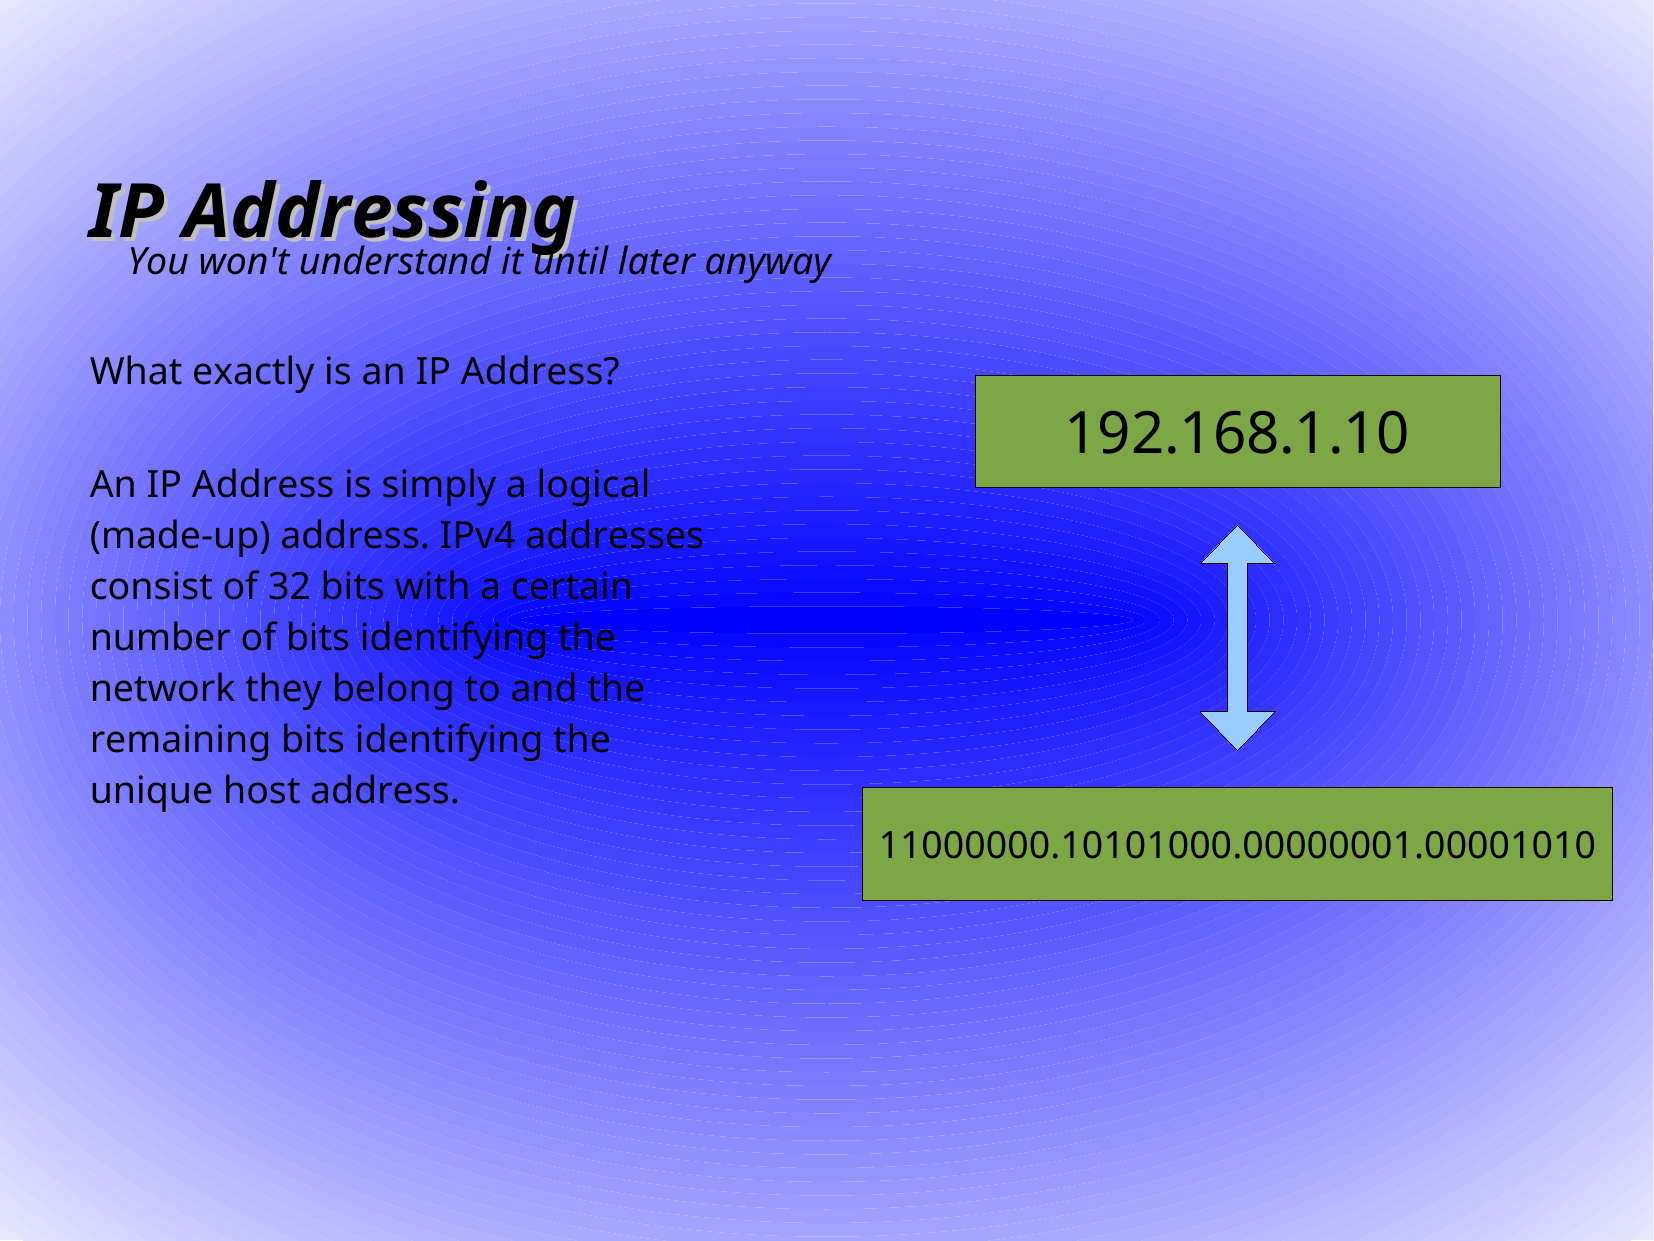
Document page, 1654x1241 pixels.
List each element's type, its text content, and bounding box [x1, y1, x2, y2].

text_box 192.168.1.10 [975, 375, 1501, 488]
text_box You won't understand it until later anyway [112, 226, 1126, 301]
text_box What exactly is an IP Address? [75, 337, 638, 413]
text_box 11000000.10101000.00000001.00001010 [862, 787, 1613, 901]
text_box An IP Address is simply a logical (made-up) address. IPv4 addresses consist of 32 bits with a certain number of bits identifying the network they belong to and the remaining bits identifying the unique host address. [75, 450, 751, 1051]
text_box IP Addressing [75, 150, 1050, 262]
text_box [1200, 525, 1276, 751]
